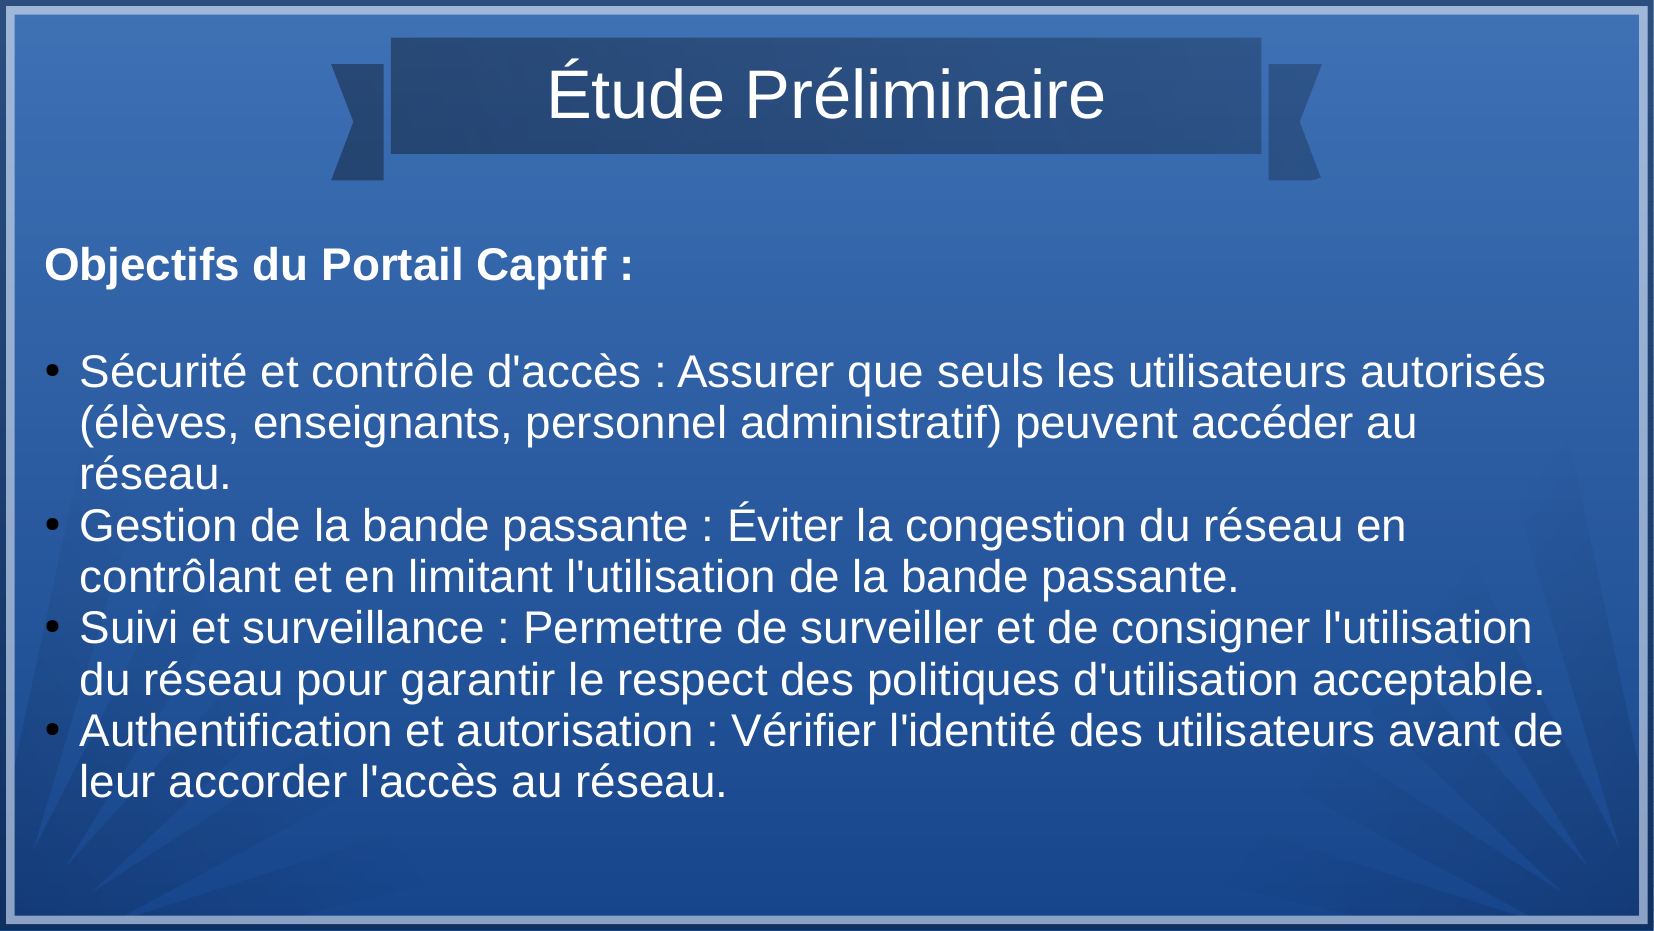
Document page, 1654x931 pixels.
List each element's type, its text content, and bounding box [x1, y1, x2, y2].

text_box Objectifs du Portail Captif : Sécurité et contrôle d'accès : Assurer que seuls les utilisateurs autorisés (élèves, enseignants, personnel administratif) peuvent accéder au réseau. Gestion de la bande passante : Éviter la congestion du réseau en contrôlant et en limitant l'utilisation de la bande passante. Suivi et surveillance : Permettre de surveiller et de consigner l'utilisation du réseau pour garantir le respect des politiques d'utilisation acceptable. Authentification et autorisation : Vérifier l'identité des utilisateurs avant de leur accorder l'accès au réseau. [29, 231, 1597, 815]
title Étude Préliminaire [389, 35, 1264, 154]
